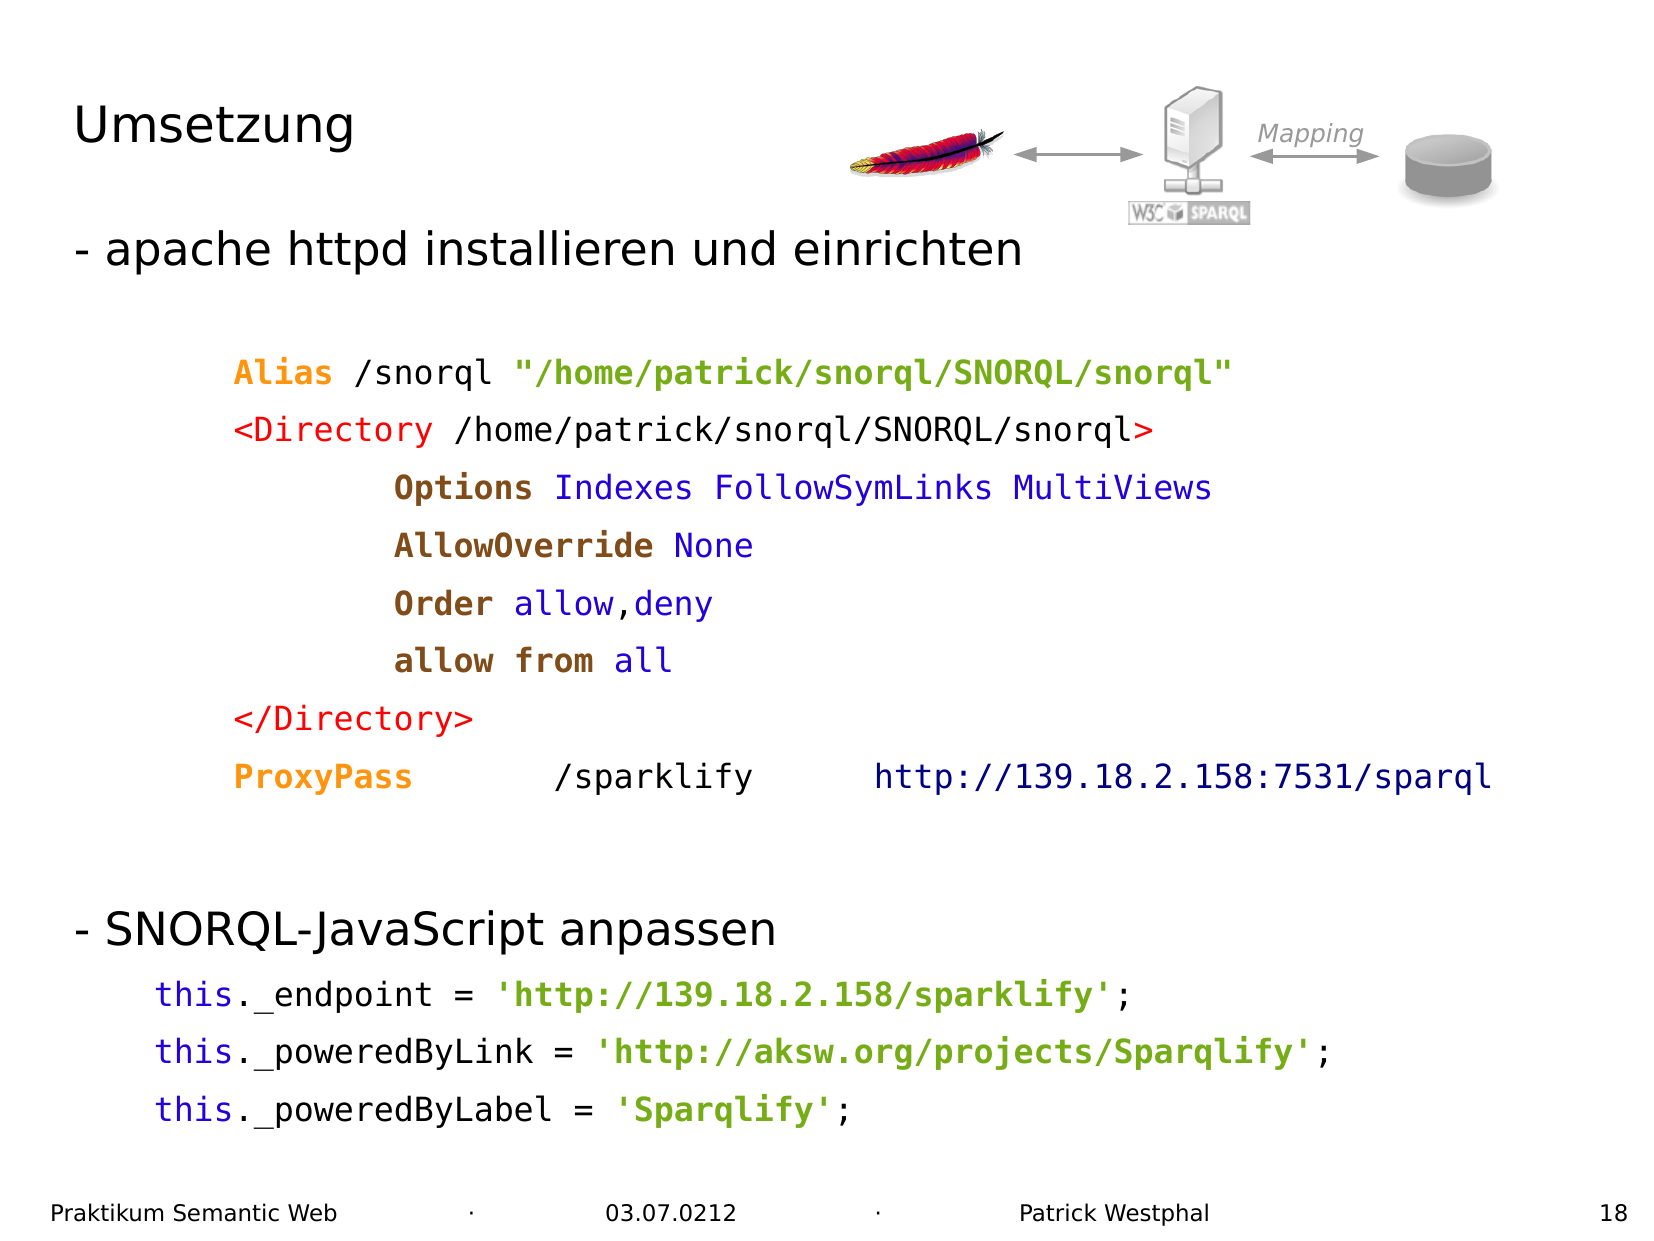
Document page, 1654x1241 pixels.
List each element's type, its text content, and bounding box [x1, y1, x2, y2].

text_box Umsetzung [59, 59, 1583, 133]
text_box Mapping [1226, 112, 1396, 157]
picture [850, 129, 1004, 178]
text_box Praktikum Semantic Web · 03.07.0212 · Patrick Westphal [35, 1192, 1300, 1235]
text_box <Nummer> [1474, 1192, 1644, 1235]
picture [1135, 82, 1250, 189]
picture [1398, 116, 1500, 217]
text_box - apache httpd installieren und einrichten Alias /snorql "/home/patrick/snorql/SNORQL/snorql" <Directory /home/patrick/snorql/SNORQL/snorql> Options Indexes FollowSymLinks MultiViews AllowOverride None Order allow,deny allow from all </Directory> ProxyPass /sparklify http://139.18.2.158:7531/sparql - SNORQL-JavaScript anpassen this._endpoint = 'http://139.18.2.158/sparklify'; this._poweredByLink = 'http://aksw.org/projects/Sparqlify'; this._poweredByLabel = 'Sparqlify'; [59, 189, 1583, 1168]
